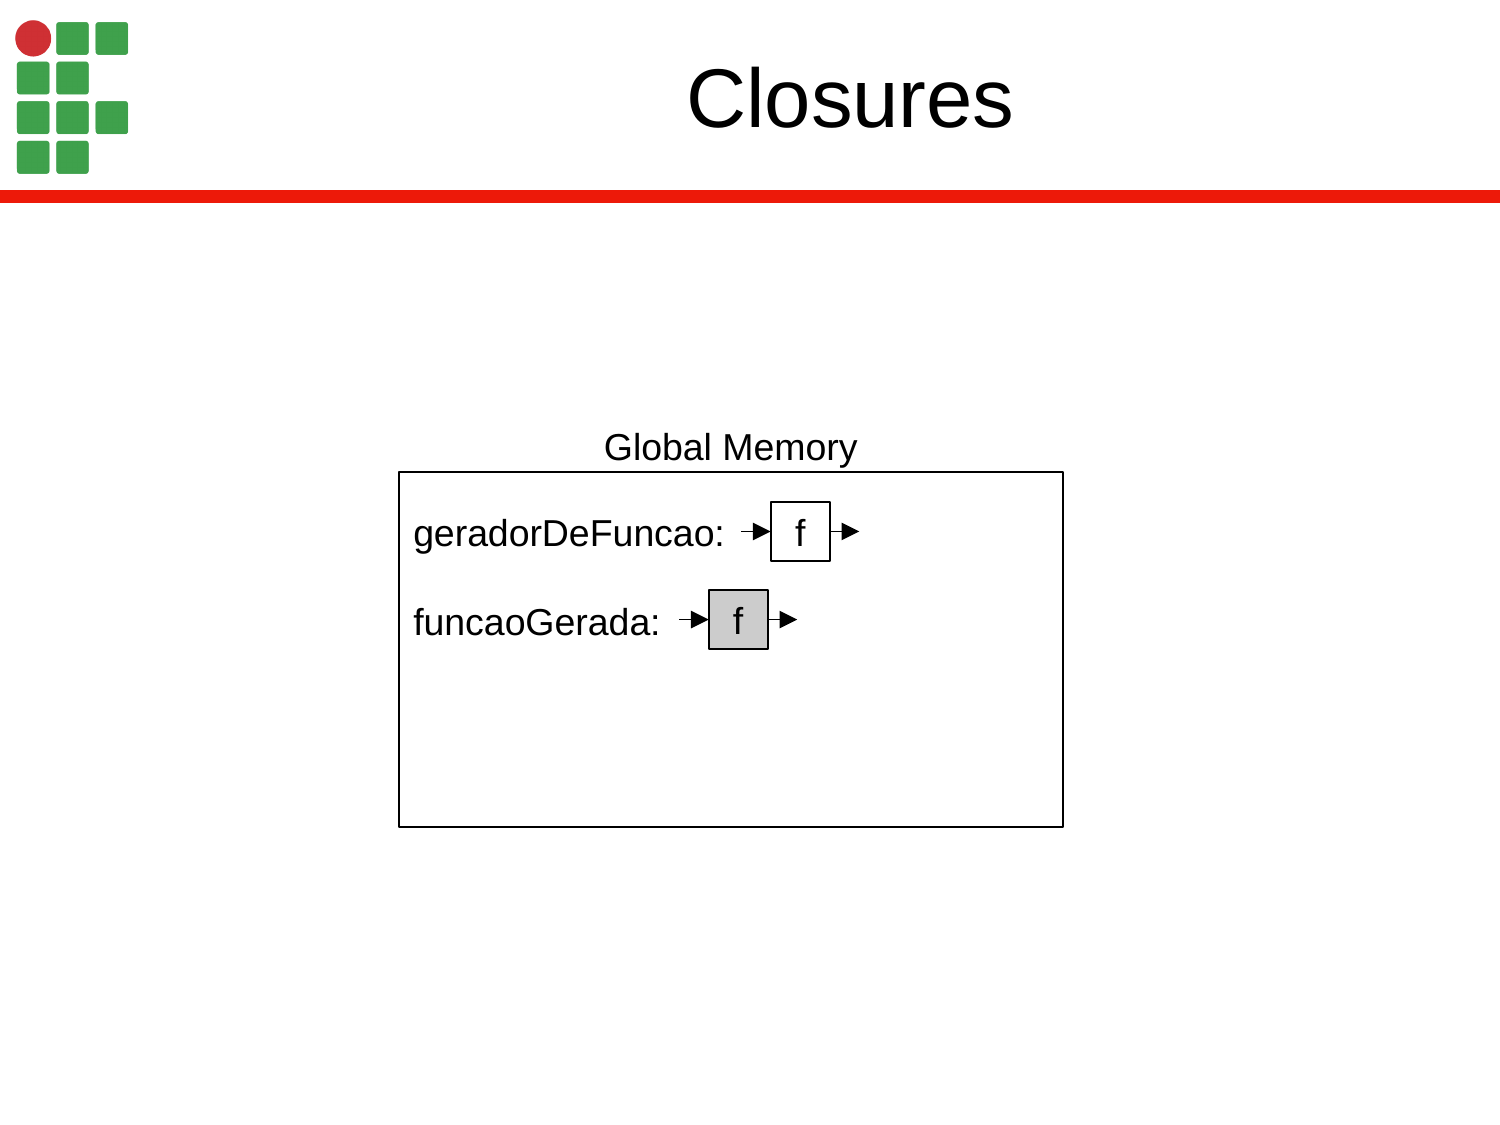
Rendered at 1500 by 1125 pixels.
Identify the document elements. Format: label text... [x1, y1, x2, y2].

text_box f [770, 501, 830, 562]
text_box Global Memory [398, 415, 1063, 471]
text_box geradorDeFuncao: [398, 501, 753, 562]
title Closures [230, 0, 1471, 202]
text_box funcaoGerada: [398, 590, 753, 651]
text_box f [708, 590, 768, 650]
picture [14, 16, 130, 178]
